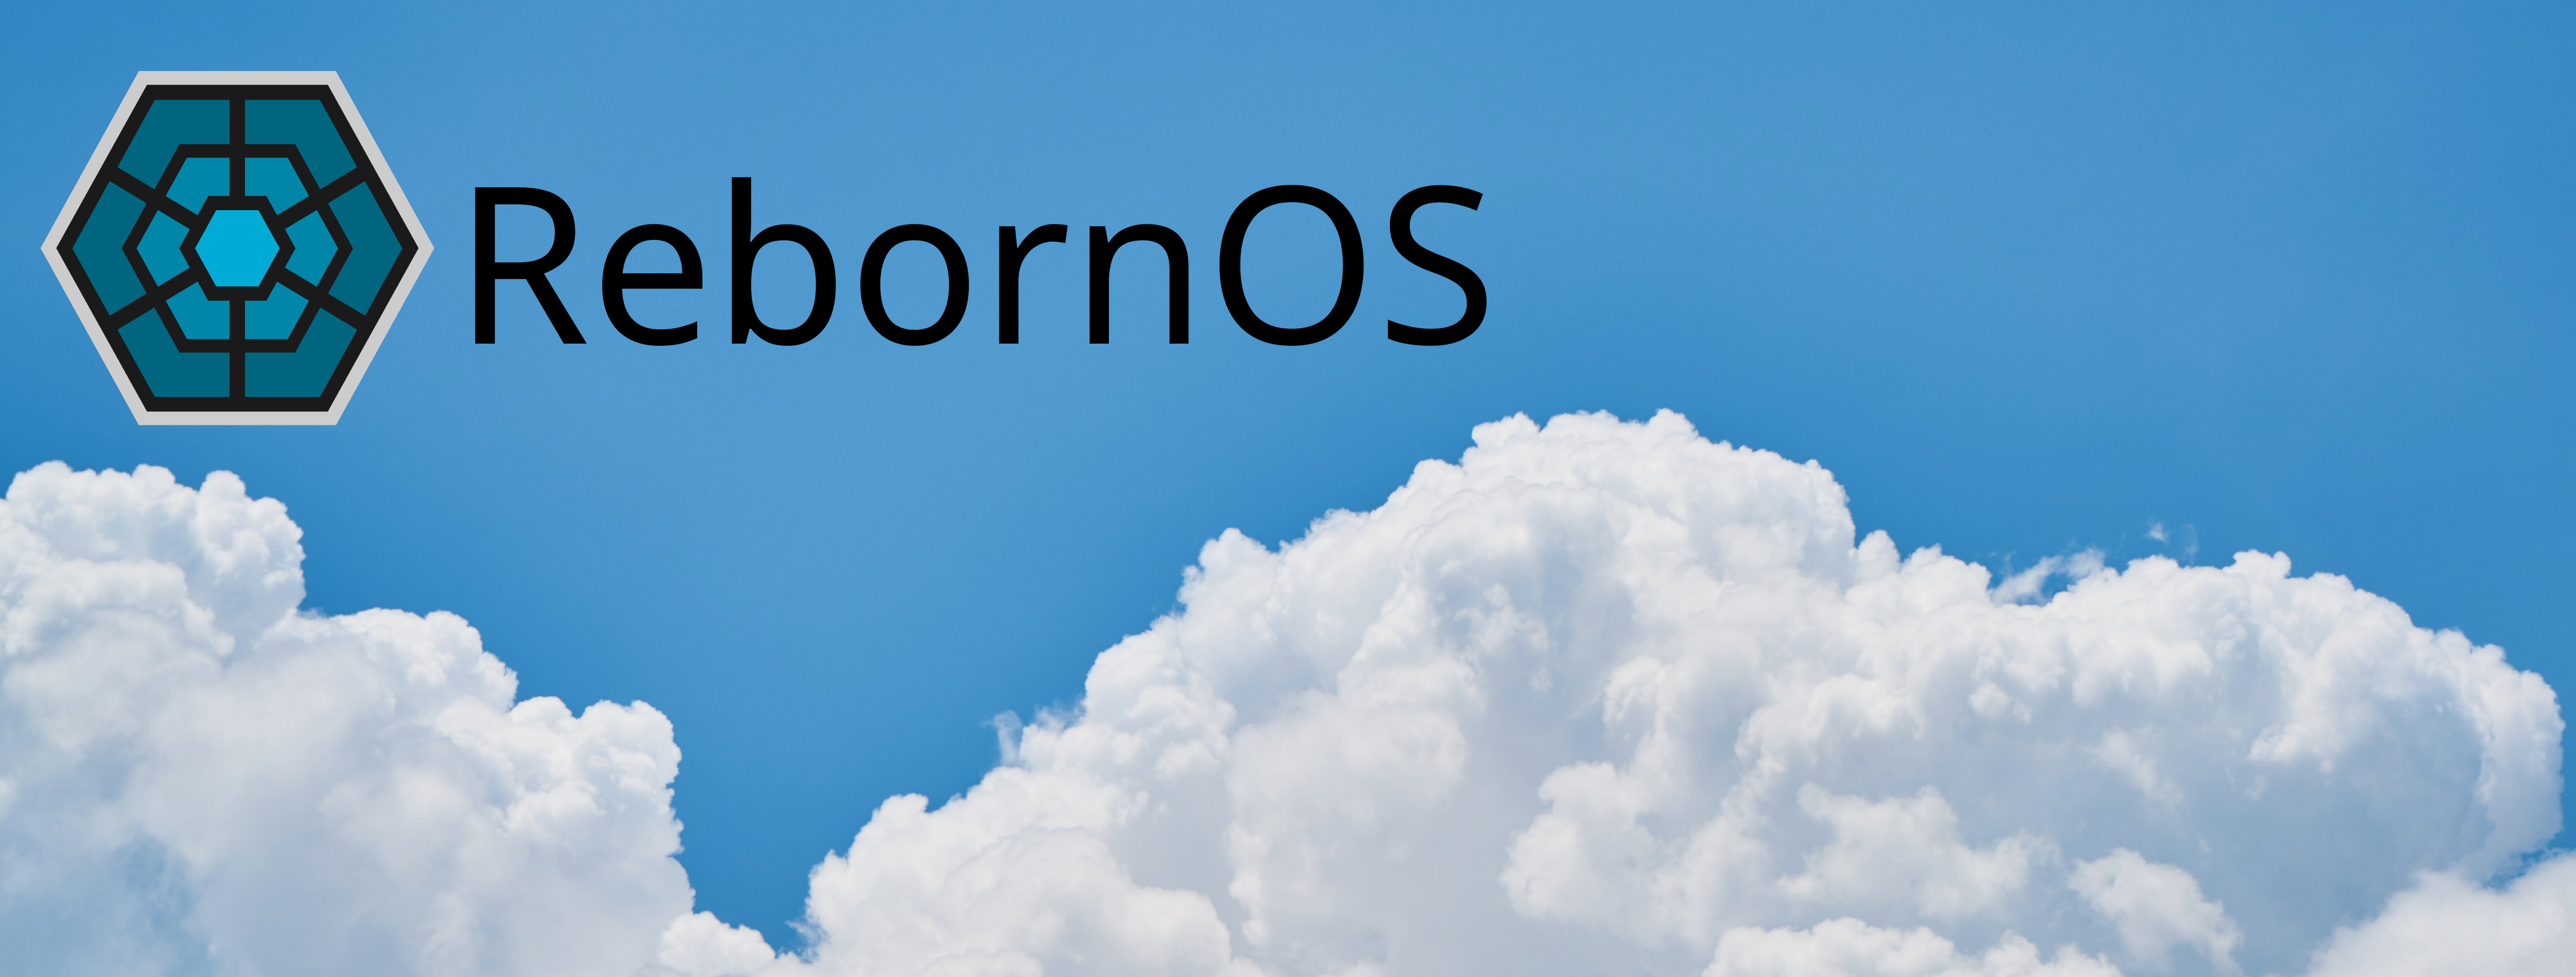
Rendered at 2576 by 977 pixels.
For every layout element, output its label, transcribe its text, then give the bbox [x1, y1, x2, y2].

text_box RebornOS [446, 105, 1548, 519]
picture [0, 0, 2576, 977]
